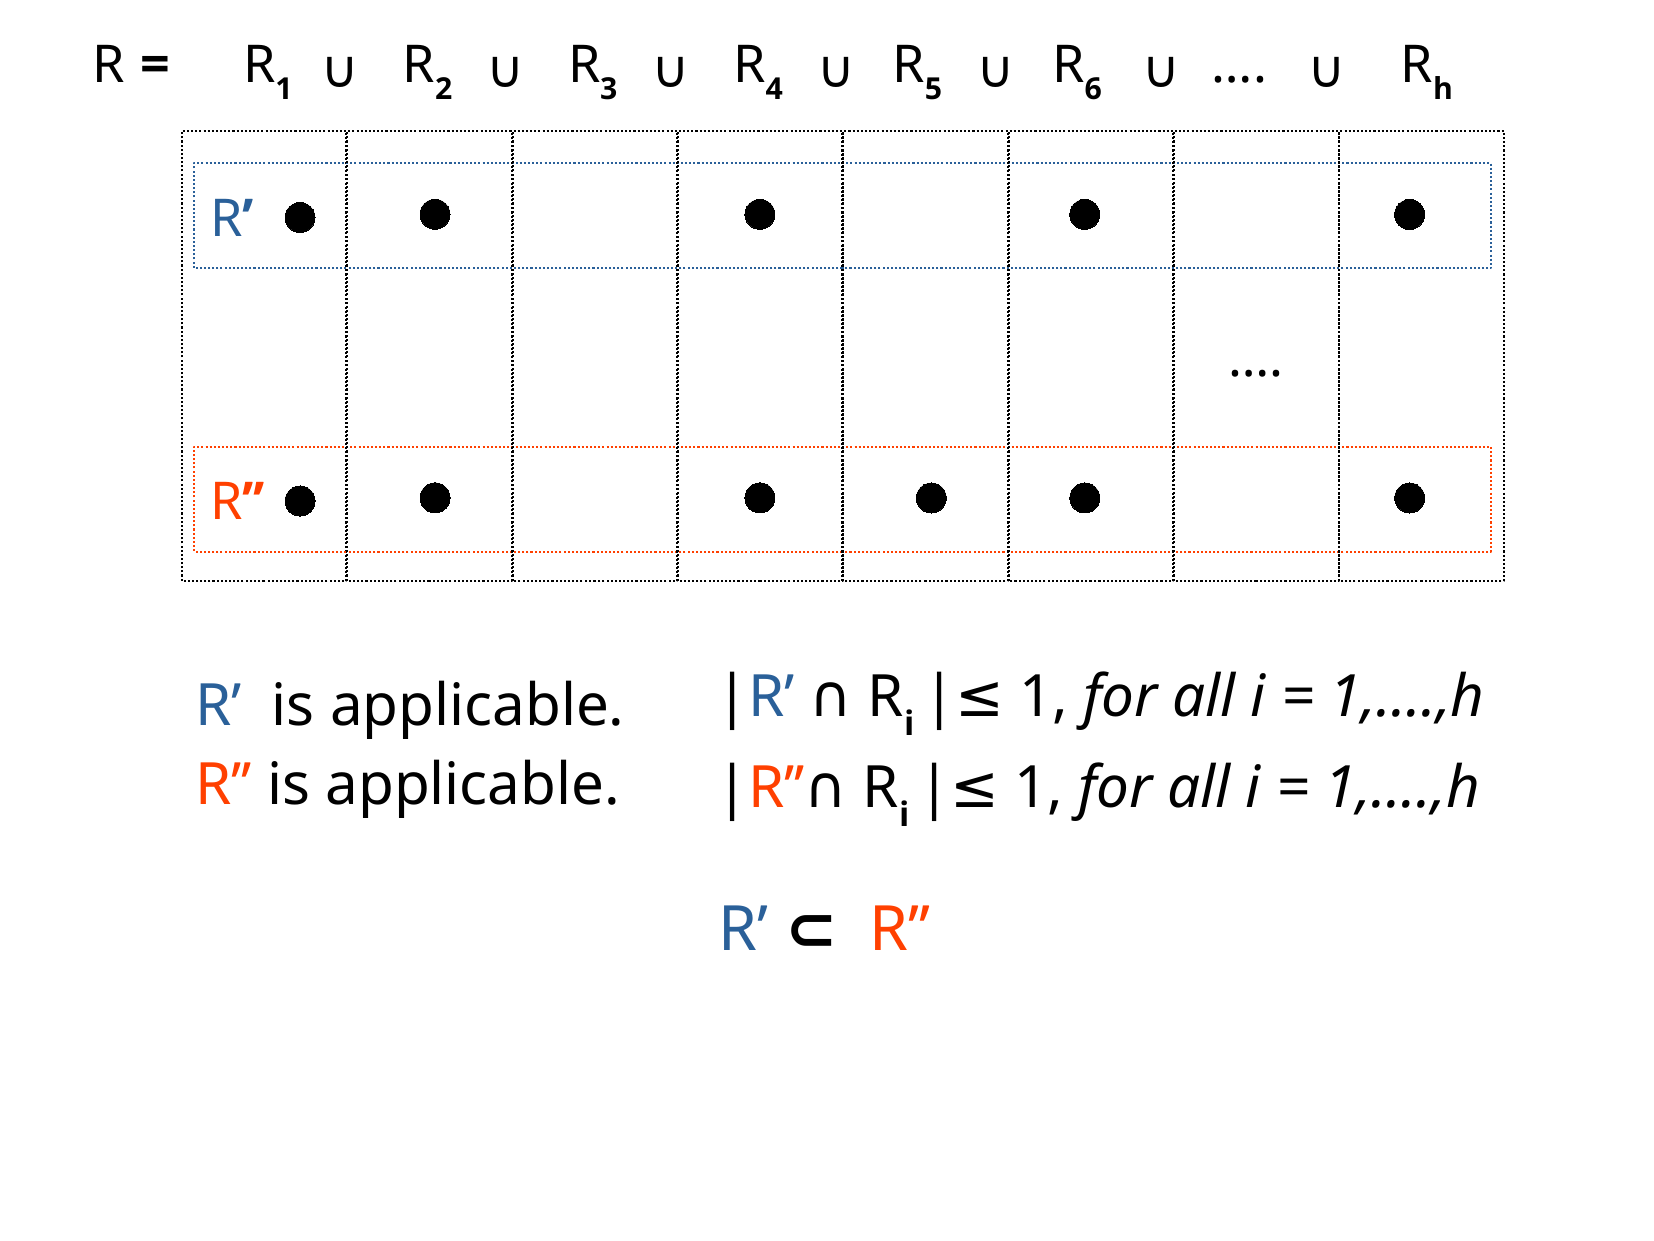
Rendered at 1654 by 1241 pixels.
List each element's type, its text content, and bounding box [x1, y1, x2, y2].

text_box [285, 202, 316, 233]
text_box ∪ [471, 24, 556, 92]
text_box R’’ [1339, 446, 1491, 552]
text_box [420, 199, 451, 230]
text_box |R’ ∩ Ri |≤ 1, for all i = 1,….,h |R’’∩ Ri |≤ 1, for all i = 1,….,h [701, 646, 1519, 824]
text_box [916, 482, 947, 514]
text_box ∪ [961, 24, 1046, 92]
text_box ∪ [802, 24, 887, 92]
text_box R’’ [194, 446, 1174, 552]
text_box Rh [1386, 19, 1476, 98]
text_box ∪ [1127, 24, 1211, 92]
text_box …. [1174, 131, 1339, 582]
text_box [744, 482, 775, 513]
text_box [1394, 199, 1425, 230]
text_box R’ ⊂ R’’ [704, 876, 991, 958]
text_box R2 [387, 19, 472, 98]
text_box …. [1196, 19, 1296, 87]
text_box ∪ [305, 24, 390, 92]
text_box R5 [878, 19, 963, 98]
text_box R4 [718, 19, 803, 98]
text_box [420, 482, 451, 513]
text_box [285, 485, 316, 517]
text_box [1069, 199, 1100, 230]
text_box ∪ [1292, 24, 1377, 92]
text_box R’ is applicable. R’’ is applicable. [180, 655, 655, 788]
text_box ∪ [636, 24, 721, 92]
text_box R3 [553, 19, 638, 98]
text_box R’ [194, 163, 1174, 269]
text_box [744, 199, 775, 230]
text_box R1 [228, 19, 313, 98]
text_box [1394, 482, 1425, 514]
text_box [1069, 482, 1100, 513]
text_box R’ [1339, 163, 1491, 269]
text_box R6 [1037, 19, 1122, 98]
text_box R = [78, 19, 199, 98]
